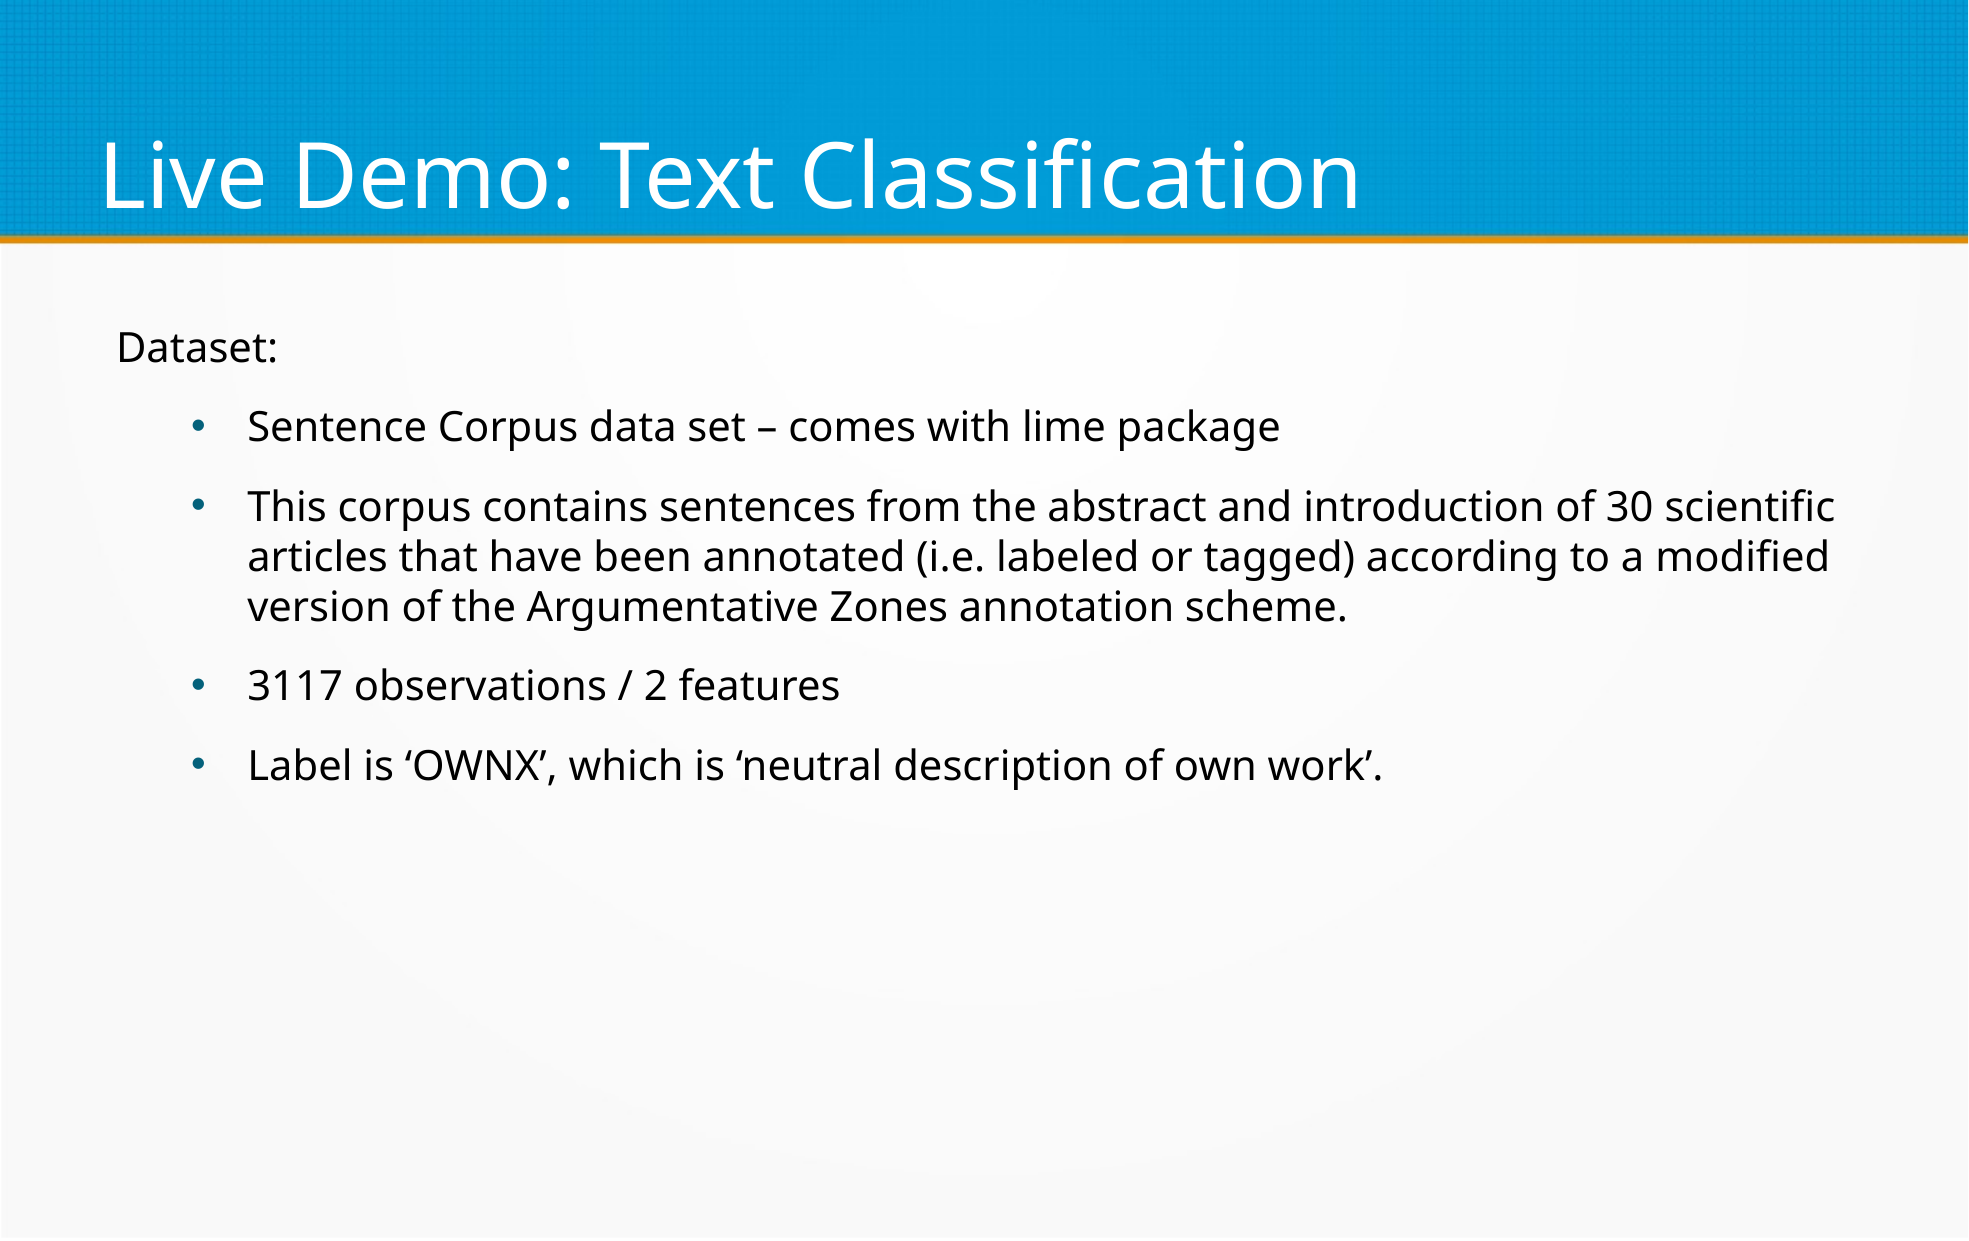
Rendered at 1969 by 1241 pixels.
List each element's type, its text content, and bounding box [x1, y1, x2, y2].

text_box Dataset: Sentence Corpus data set – comes with lime package This corpus contains sentences from the abstract and introduction of 30 scientific articles that have been annotated (i.e. labeled or tagged) according to a modified version of the Argumentative Zones annotation scheme. 3117 observations / 2 features Label is ‘OWNX’, which is ‘neutral description of own work’. [98, 320, 1860, 1086]
picture [0, 233, 1969, 1241]
text_box Live Demo: Text Classification [98, 19, 1870, 227]
